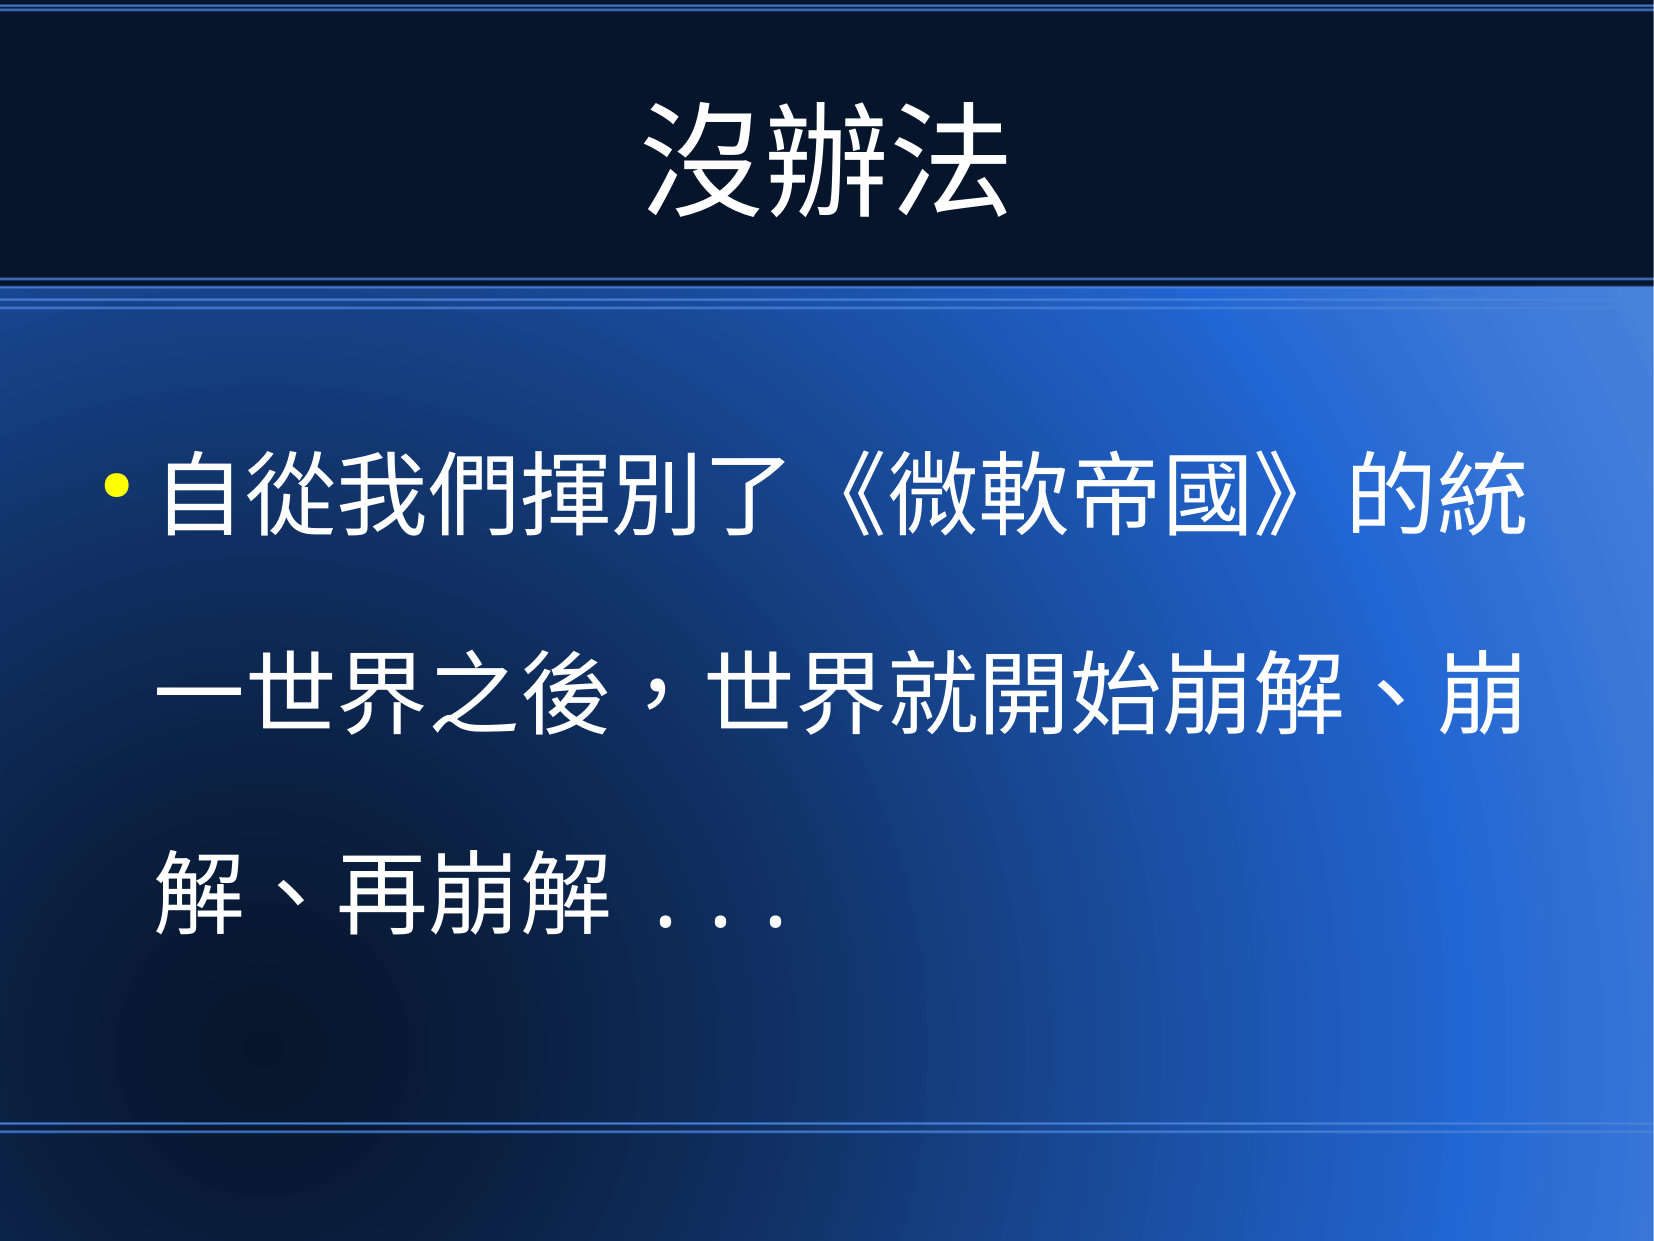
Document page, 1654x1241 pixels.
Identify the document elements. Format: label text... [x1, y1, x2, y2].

picture [0, 0, 1654, 1241]
title 沒辦法 [82, 49, 1571, 257]
list 自從我們揮別了《微軟帝國》的統一世界之後，世界就開始崩解、崩解、再崩解... [82, 355, 1571, 1241]
